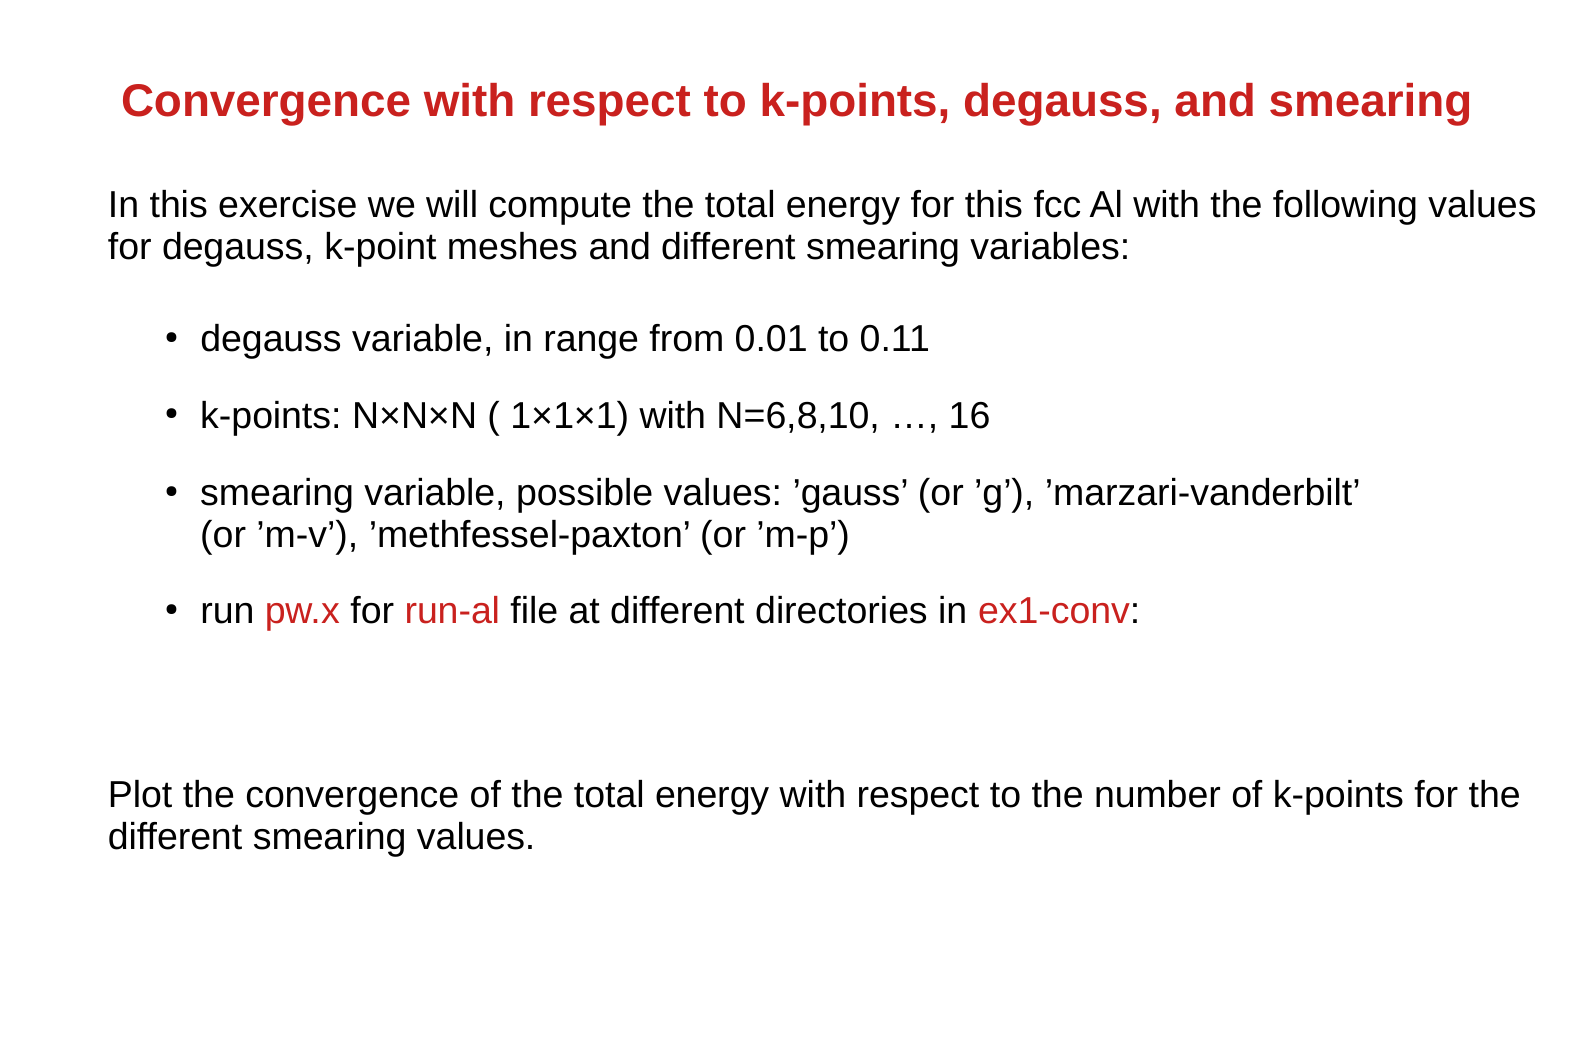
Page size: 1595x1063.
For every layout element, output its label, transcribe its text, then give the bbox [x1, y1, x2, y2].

text_box degauss variable, in range from 0.01 to 0.11 [150, 310, 1595, 386]
text_box In this exercise we will compute the total energy for this fcc Al with the following values for degauss, k-point meshes and different smearing variables: [93, 175, 1563, 275]
text_box smearing variable, possible values: ’gauss’ (or ’g’), ’marzari-vanderbilt’ (or ’m-v’), ’methfessel-paxton’ (or ’m-p’) [150, 464, 1595, 571]
text_box run pw.x for run-al file at different directories in ex1-conv: [150, 582, 1501, 646]
text_box Convergence with respect to k-points, degauss, and smearing [76, 67, 1519, 144]
text_box Plot the convergence of the total energy with respect to the number of k-points for the different smearing values. [93, 766, 1563, 866]
text_box k-points: N×N×N ( 1×1×1) with N=6,8,10, …, 16 [150, 386, 1595, 463]
